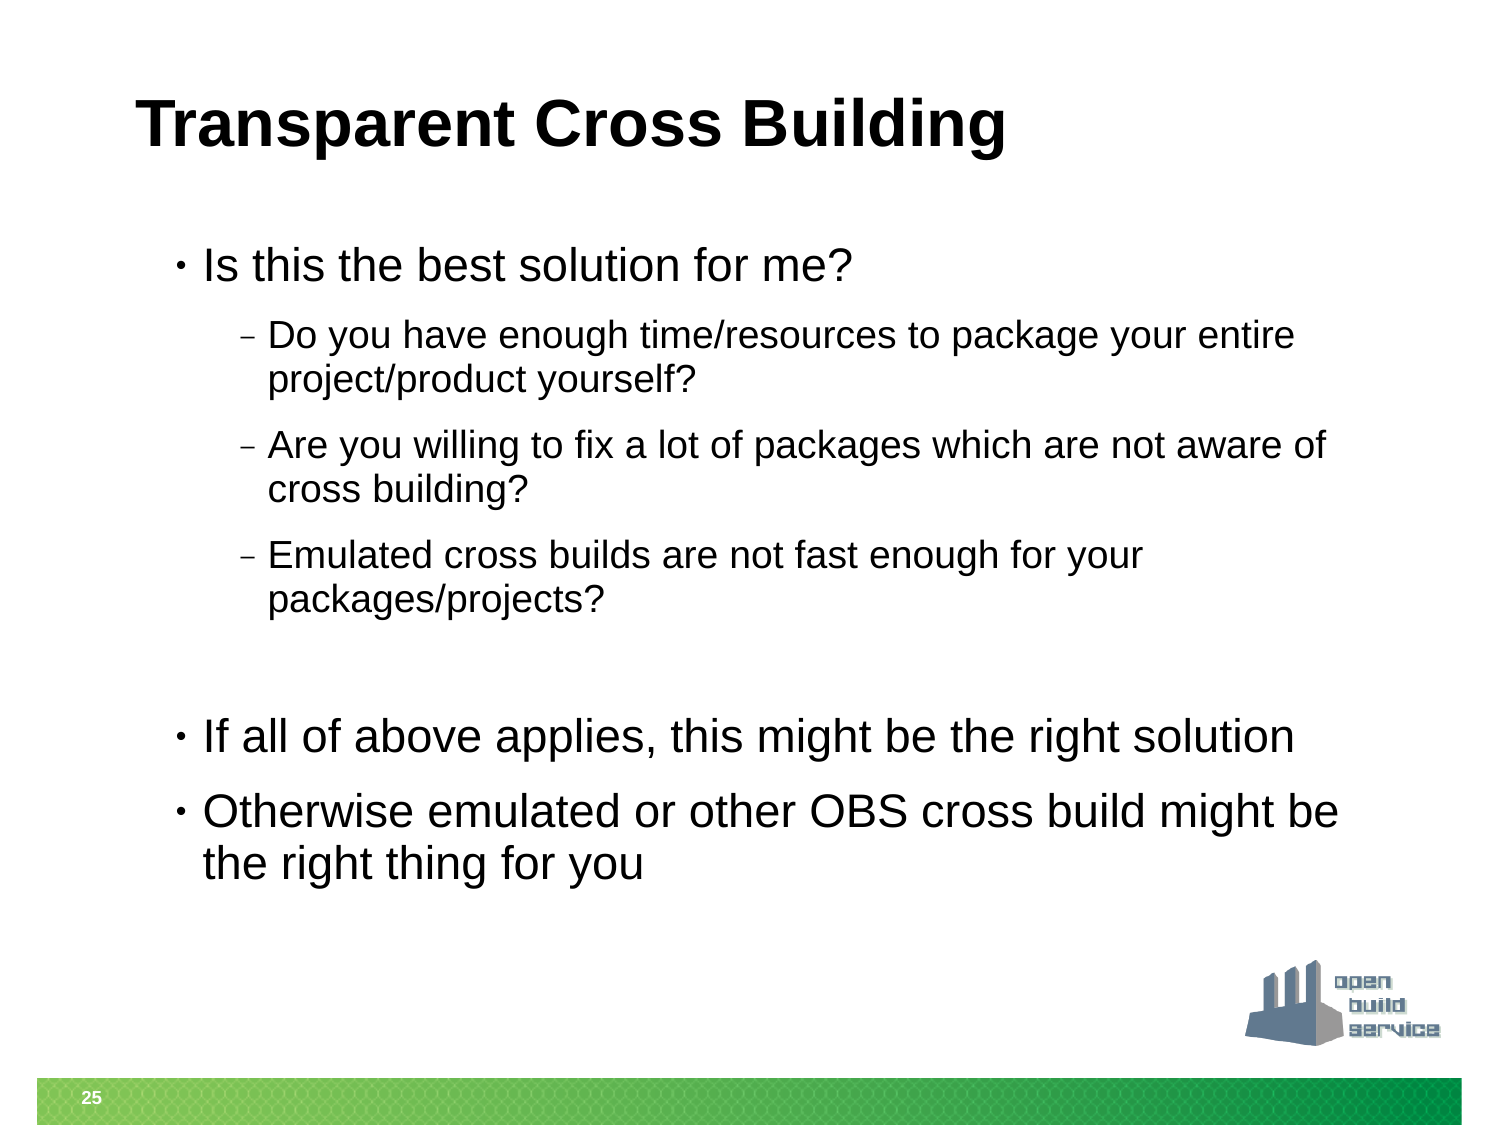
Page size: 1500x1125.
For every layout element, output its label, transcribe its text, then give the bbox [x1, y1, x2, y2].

picture [37, 1078, 1462, 1125]
title Transparent Cross Building [135, 41, 1372, 204]
picture [1245, 960, 1441, 1046]
list Is this the best solution for me? Do you have enough time/resources to package your entire project/product yourself? Are you willing to fix a lot of packages which are not aware of cross building? Emulated cross builds are not fast enough for your packages/projects? If all of above applies, this might be the right solution Otherwise emulated or other OBS cross build might be the right thing for you [135, 238, 1372, 892]
